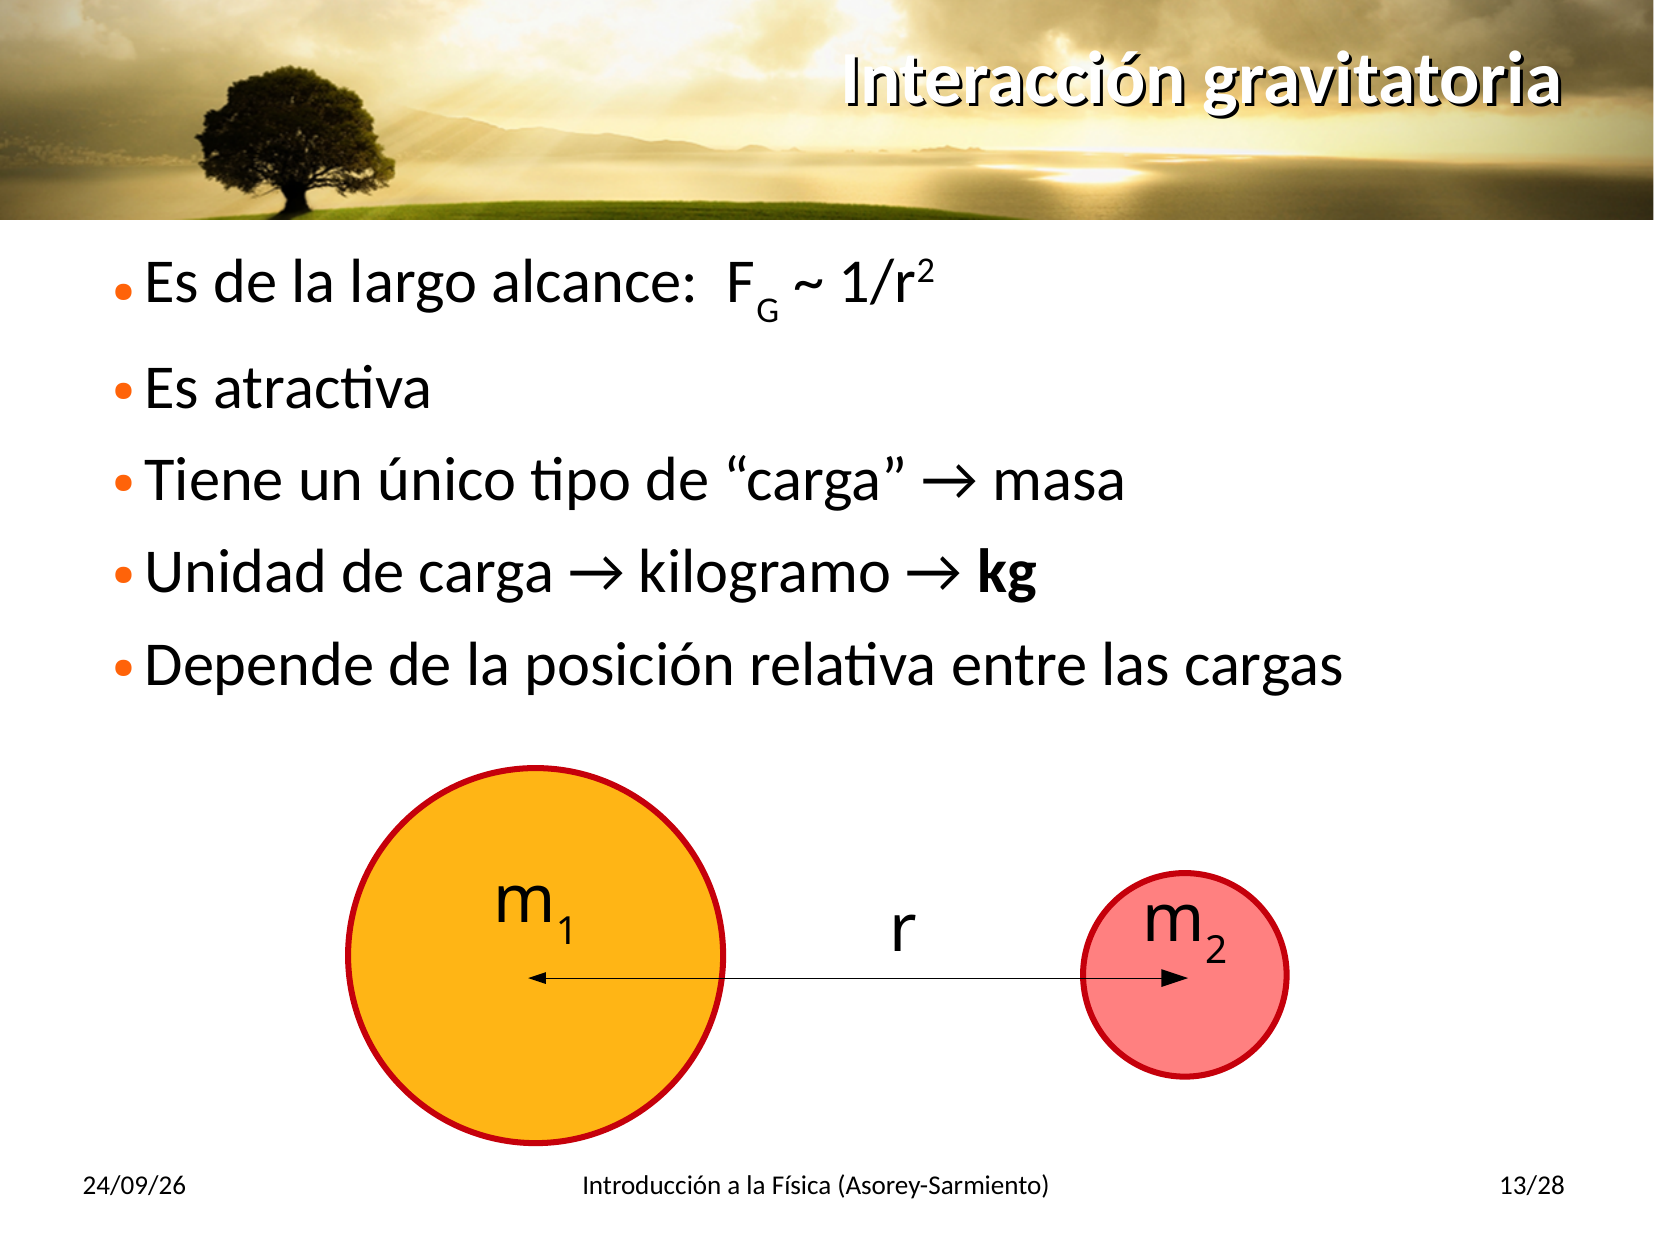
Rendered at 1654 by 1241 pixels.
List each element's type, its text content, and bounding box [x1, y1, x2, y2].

list Es de la largo alcance: FG ~ 1/r2 Es atractiva Tiene un único tipo de “carga” → masa Unidad de carga → kilogramo → kg Depende de la posición relativa entre las cargas [82, 255, 1571, 1156]
picture [0, 0, 1654, 220]
title Interacción gravitatoria [75, 19, 1564, 151]
text_box r [874, 873, 927, 962]
text_box m2 [1083, 873, 1287, 1077]
text_box m1 [348, 768, 724, 1144]
